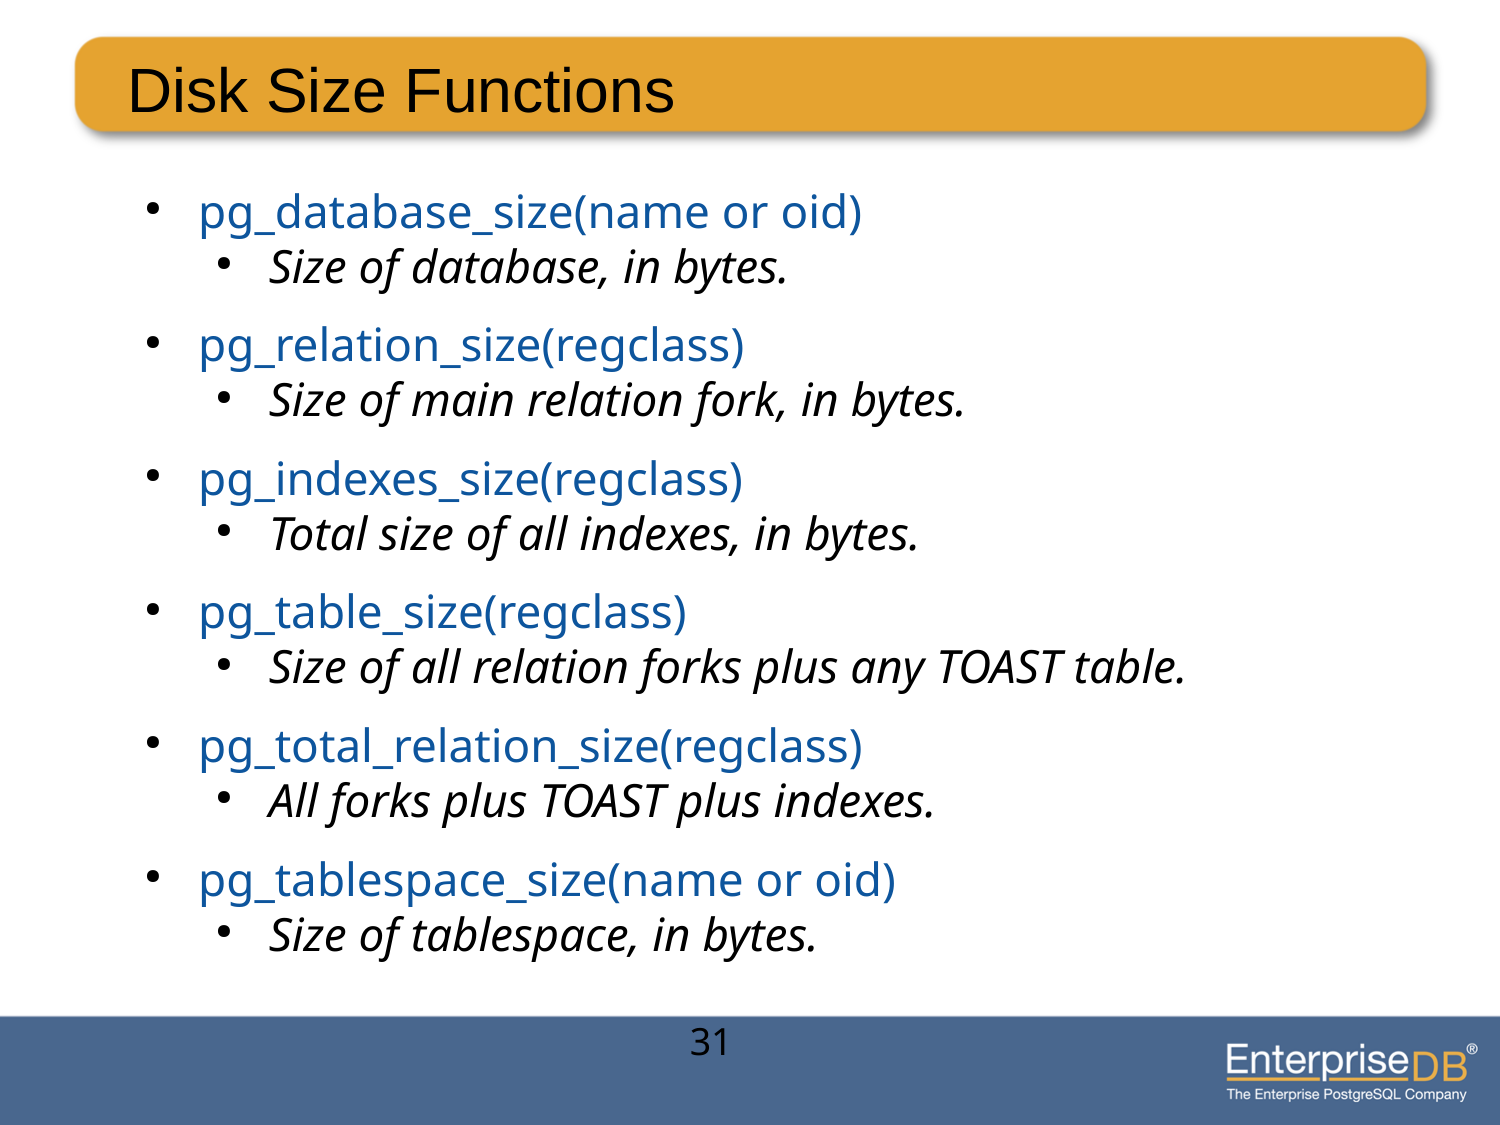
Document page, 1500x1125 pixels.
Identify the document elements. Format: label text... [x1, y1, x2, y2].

list pg_database_size(name or oid) Size of database, in bytes. pg_relation_size(regclass) Size of main relation fork, in bytes. pg_indexes_size(regclass) Total size of all indexes, in bytes. pg_table_size(regclass) Size of all relation forks plus any TOAST table. pg_total_relation_size(regclass) All forks plus TOAST plus indexes. pg_tablespace_size(name or oid) Size of tablespace, in bytes. [112, 174, 1388, 963]
slide_number <number> [675, 1010, 825, 1125]
picture [0, 0, 1500, 1125]
title Disk Size Functions [112, 37, 1388, 138]
